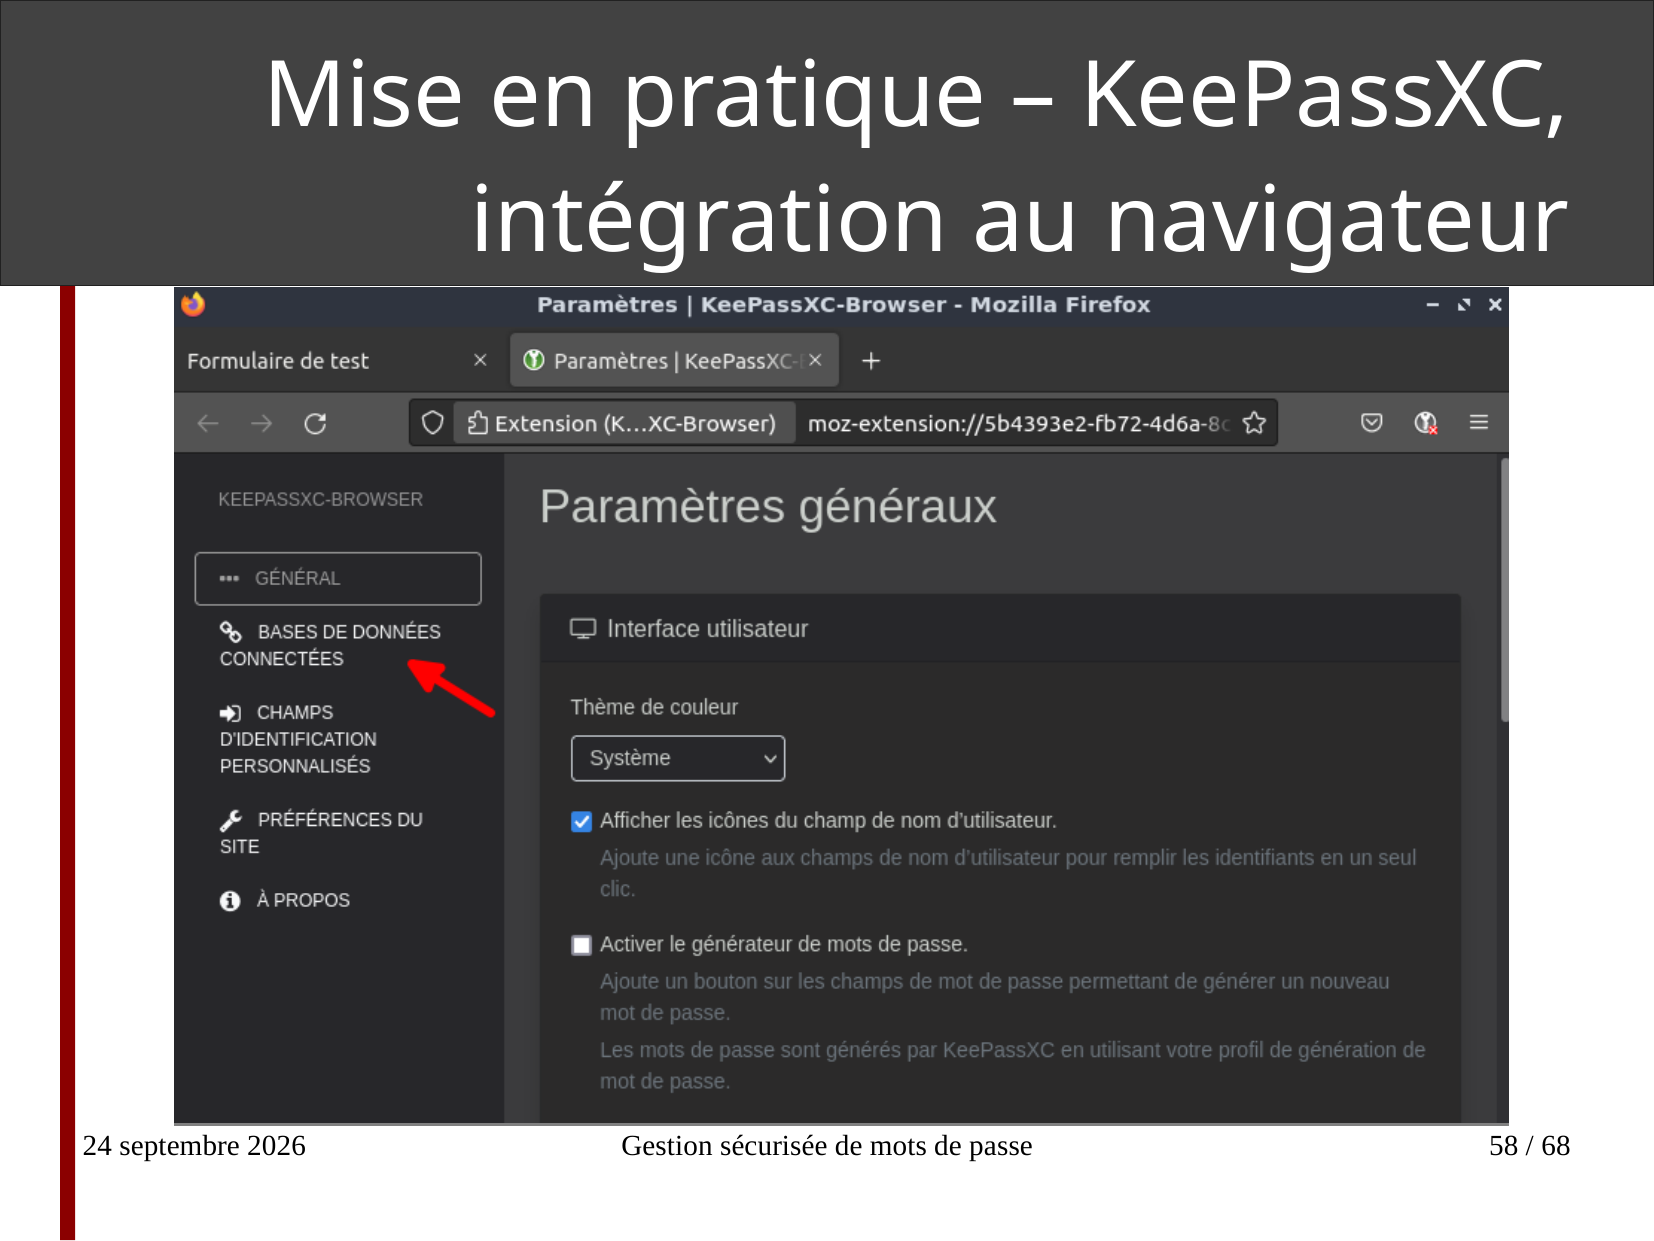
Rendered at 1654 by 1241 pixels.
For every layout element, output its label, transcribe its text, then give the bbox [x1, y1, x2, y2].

title Mise en pratique – KeePassXC, intégration au navigateur [82, 27, 1571, 279]
picture [174, 287, 1509, 1123]
